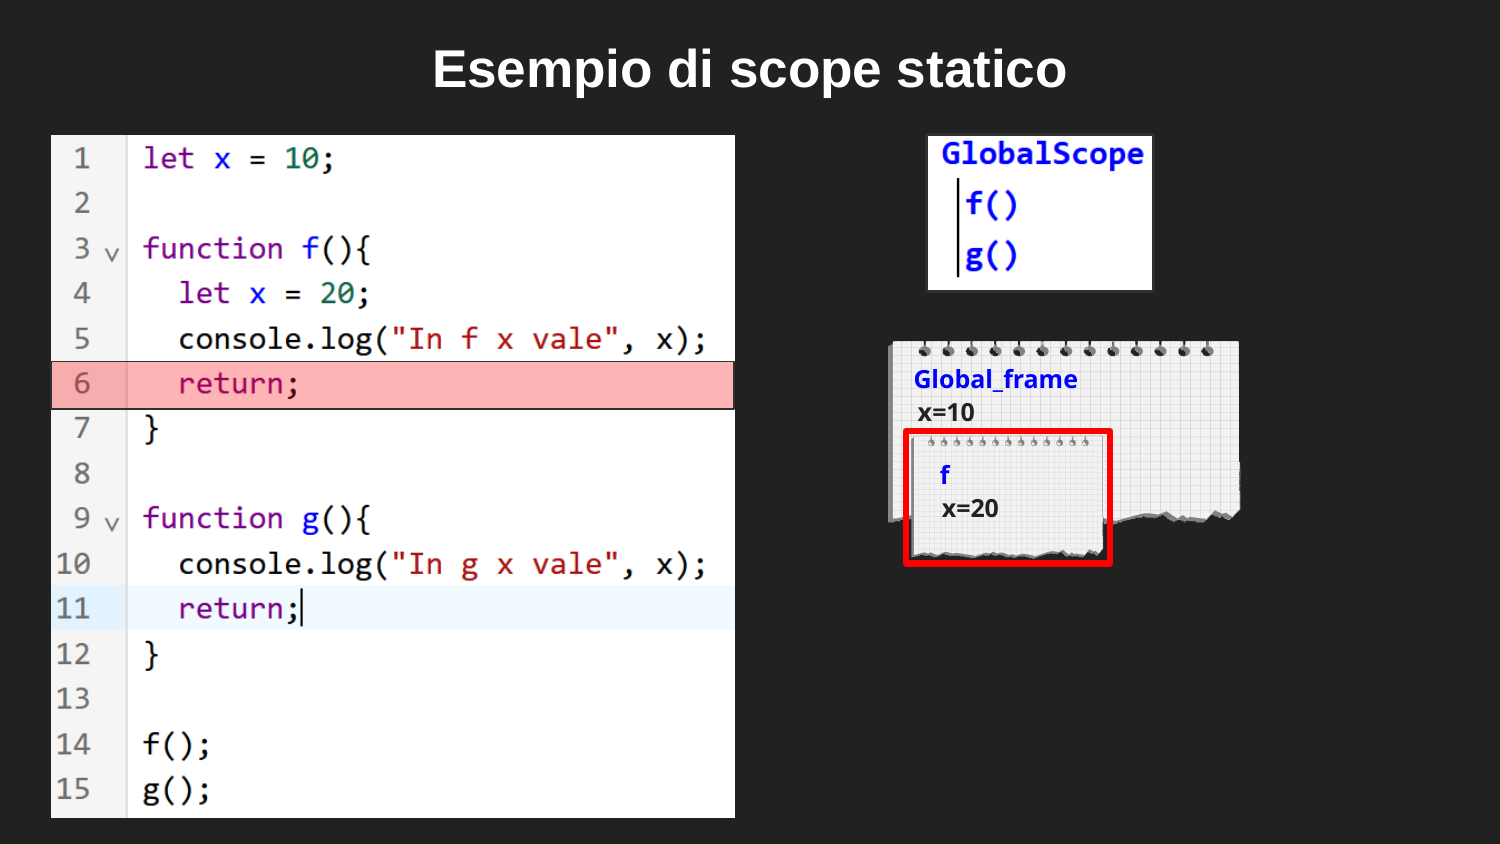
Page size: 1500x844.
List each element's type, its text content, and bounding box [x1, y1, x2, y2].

picture [51, 409, 735, 818]
text_box [51, 361, 735, 409]
picture [882, 338, 1249, 528]
picture [928, 136, 1153, 290]
text_box x=10 [902, 402, 1180, 442]
text_box f [924, 465, 1051, 505]
title Esempio di scope statico [51, 20, 1449, 114]
picture [908, 434, 1108, 561]
picture [51, 135, 735, 361]
text_box x=20 [926, 498, 1053, 537]
text_box Global_frame [898, 369, 1175, 409]
